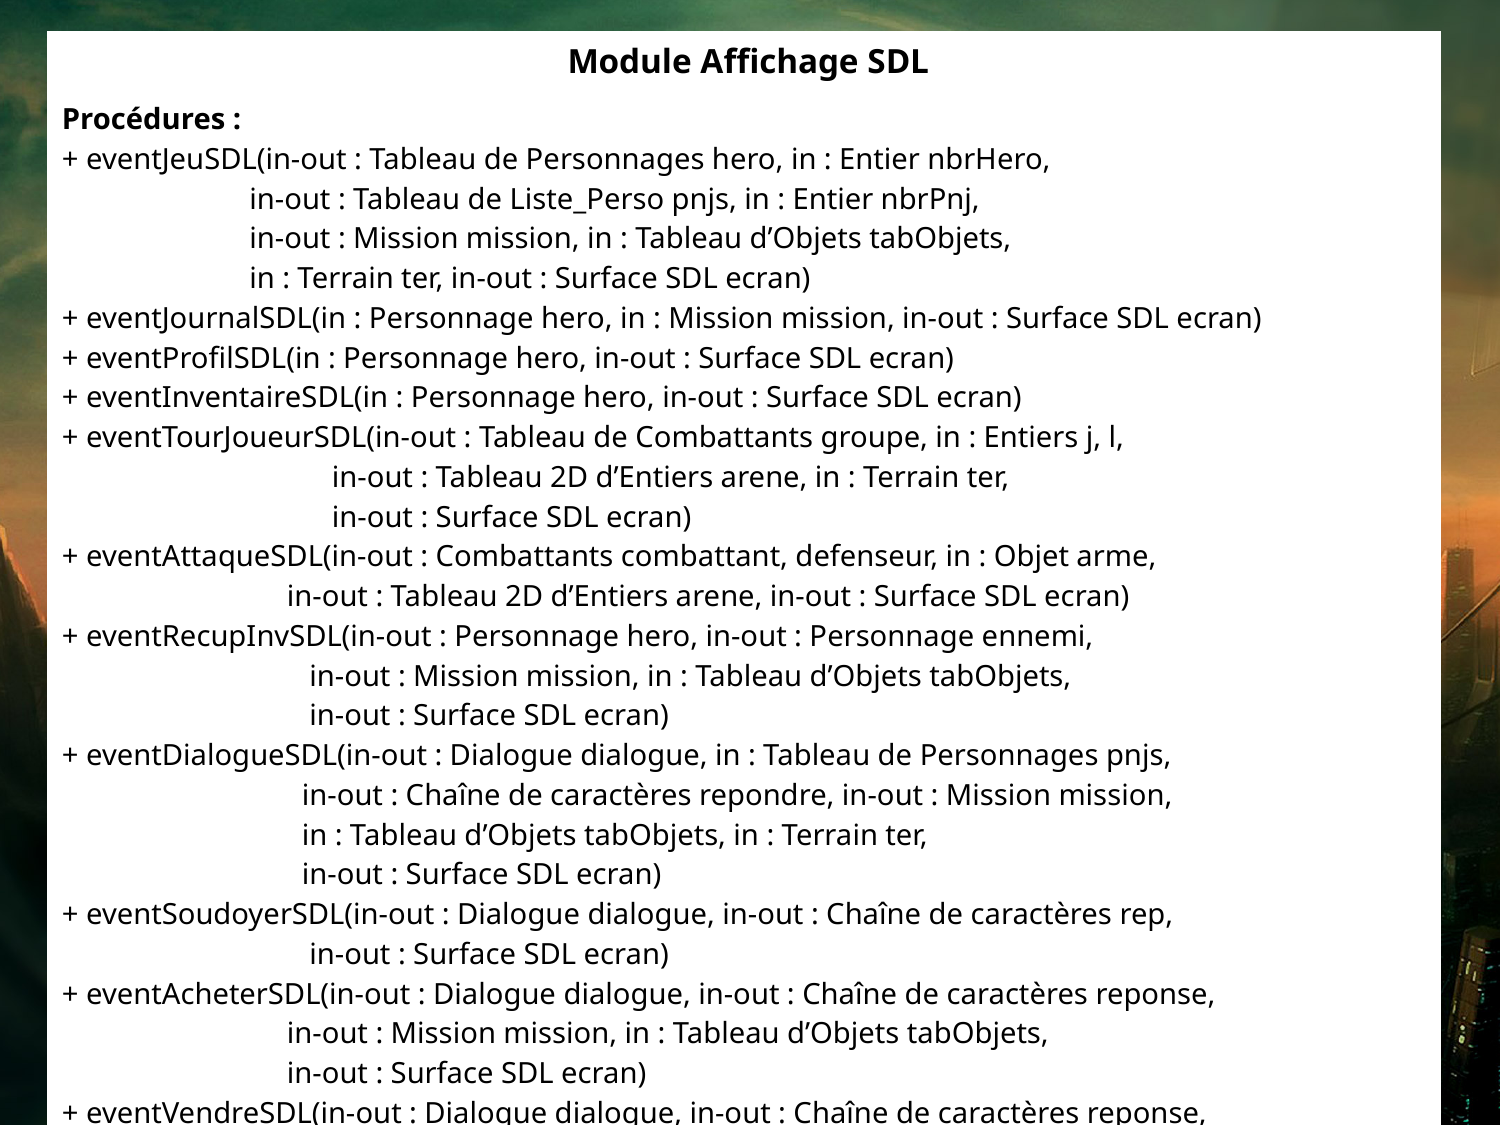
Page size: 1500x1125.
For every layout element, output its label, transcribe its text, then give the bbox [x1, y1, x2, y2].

picture [0, 0, 1500, 1125]
table_header Module Affichage SDL [47, 31, 1441, 91]
table_cell Procédures : + eventJeuSDL(in-out : Tableau de Personnages hero, in : Entier nbrHero, in-out : Tableau de Liste_Perso pnjs, in : Entier nbrPnj, in-out : Mission mission, in : Tableau d’Objets tabObjets, in : Terrain ter, in-out : Surface SDL ecran) + eventJournalSDL(in : Personnage hero, in : Mission mission, in-out : Surface SDL ecran) + eventProfilSDL(in : Personnage hero, in-out : Surface SDL ecran) + eventInventaireSDL(in : Personnage hero, in-out : Surface SDL ecran) + eventTourJoueurSDL(in-out : Tableau de Combattants groupe, in : Entiers j, l, in-out : Tableau 2D d’Entiers arene, in : Terrain ter, in-out : Surface SDL ecran) + eventAttaqueSDL(in-out : Combattants combattant, defenseur, in : Objet arme, in-out : Tableau 2D d’Entiers arene, in-out : Surface SDL ecran) + eventRecupInvSDL(in-out : Personnage hero, in-out : Personnage ennemi, in-out : Mission mission, in : Tableau d’Objets tabObjets, in-out : Surface SDL ecran) + eventDialogueSDL(in-out : Dialogue dialogue, in : Tableau de Personnages pnjs, in-out : Chaîne de caractères repondre, in-out : Mission mission, in : Tableau d’Objets tabObjets, in : Terrain ter, in-out : Surface SDL ecran) + eventSoudoyerSDL(in-out : Dialogue dialogue, in-out : Chaîne de caractères rep, in-out : Surface SDL ecran) + eventAcheterSDL(in-out : Dialogue dialogue, in-out : Chaîne de caractères reponse, in-out : Mission mission, in : Tableau d’Objets tabObjets, in-out : Surface SDL ecran) + eventVendreSDL(in-out : Dialogue dialogue, in-out : Chaîne de caractères reponse, in-out : Surface SDL ecran) [47, 91, 1441, 1125]
